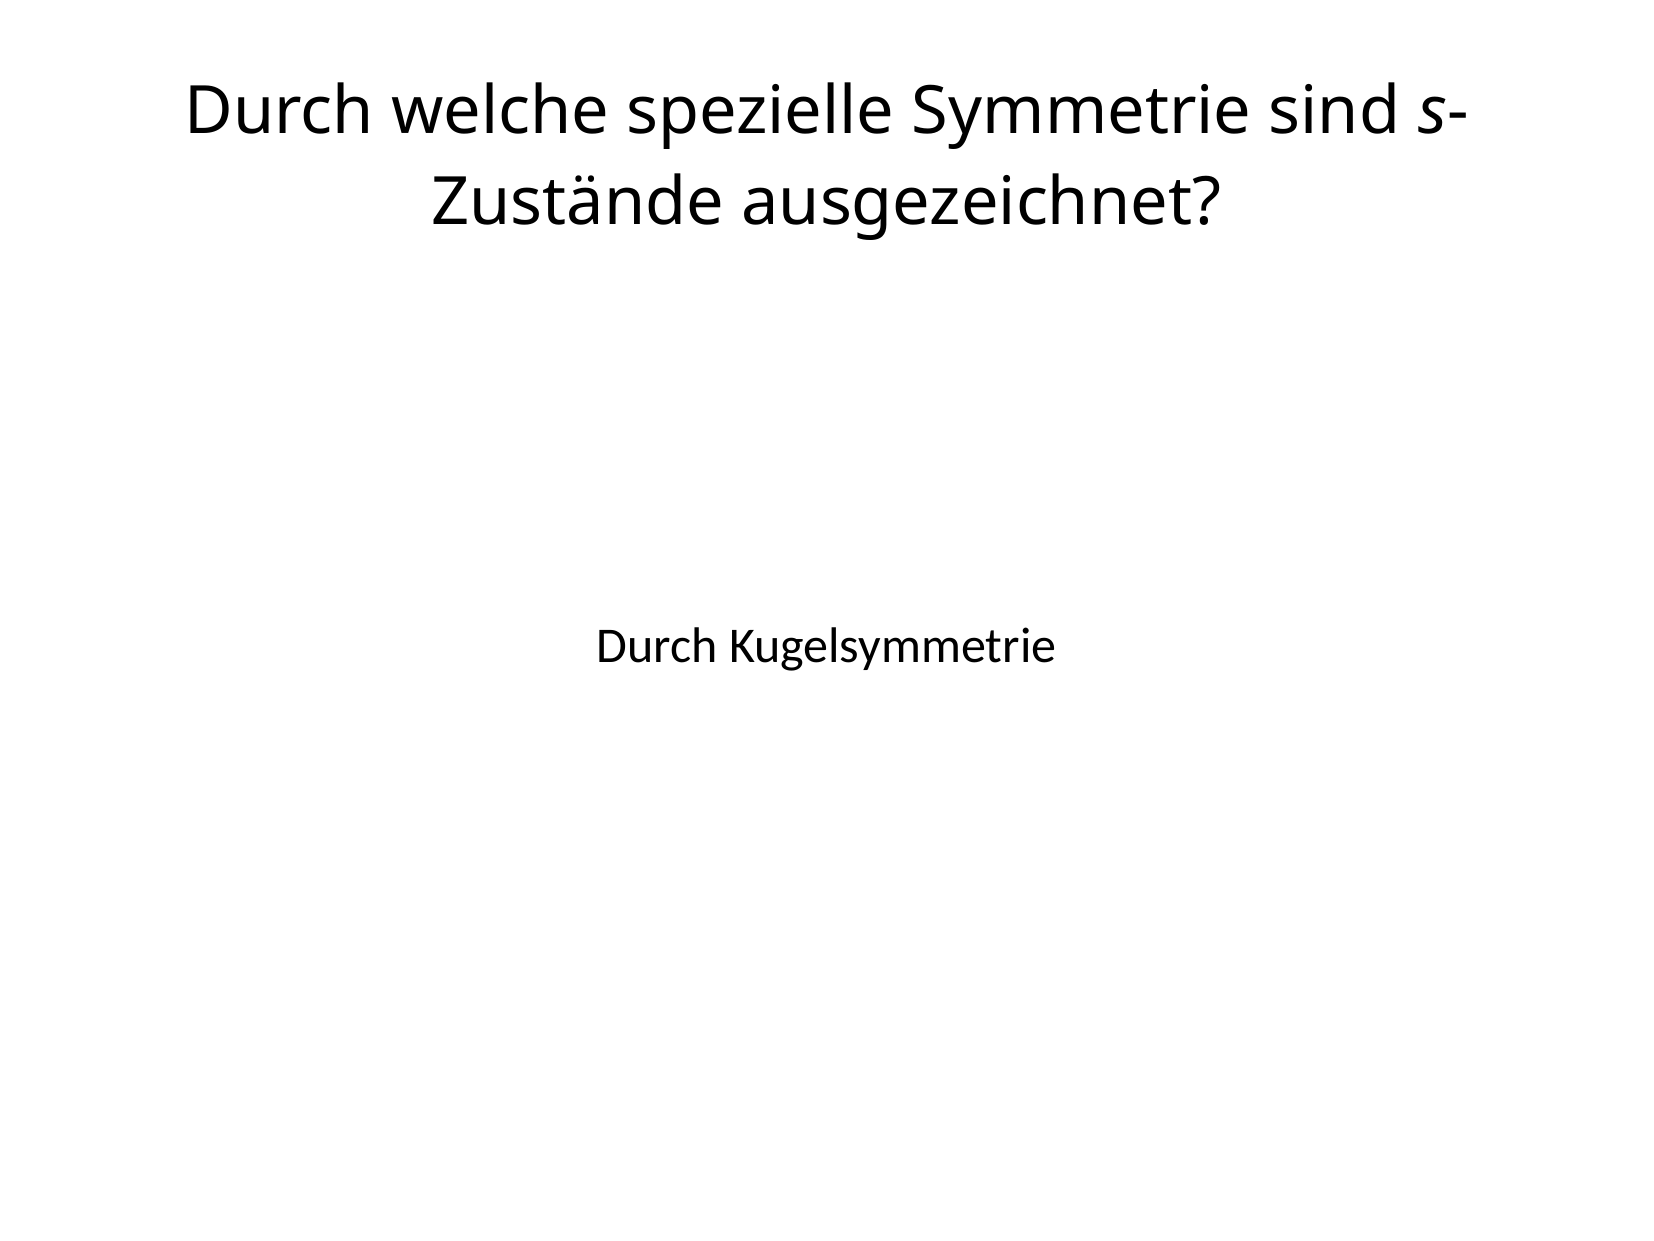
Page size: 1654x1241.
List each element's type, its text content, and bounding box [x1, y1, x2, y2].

title Durch welche spezielle Symmetrie sind s-Zustände ausgezeichnet? [82, 49, 1571, 257]
subtitle Durch Kugelsymmetrie [82, 290, 1571, 1010]
